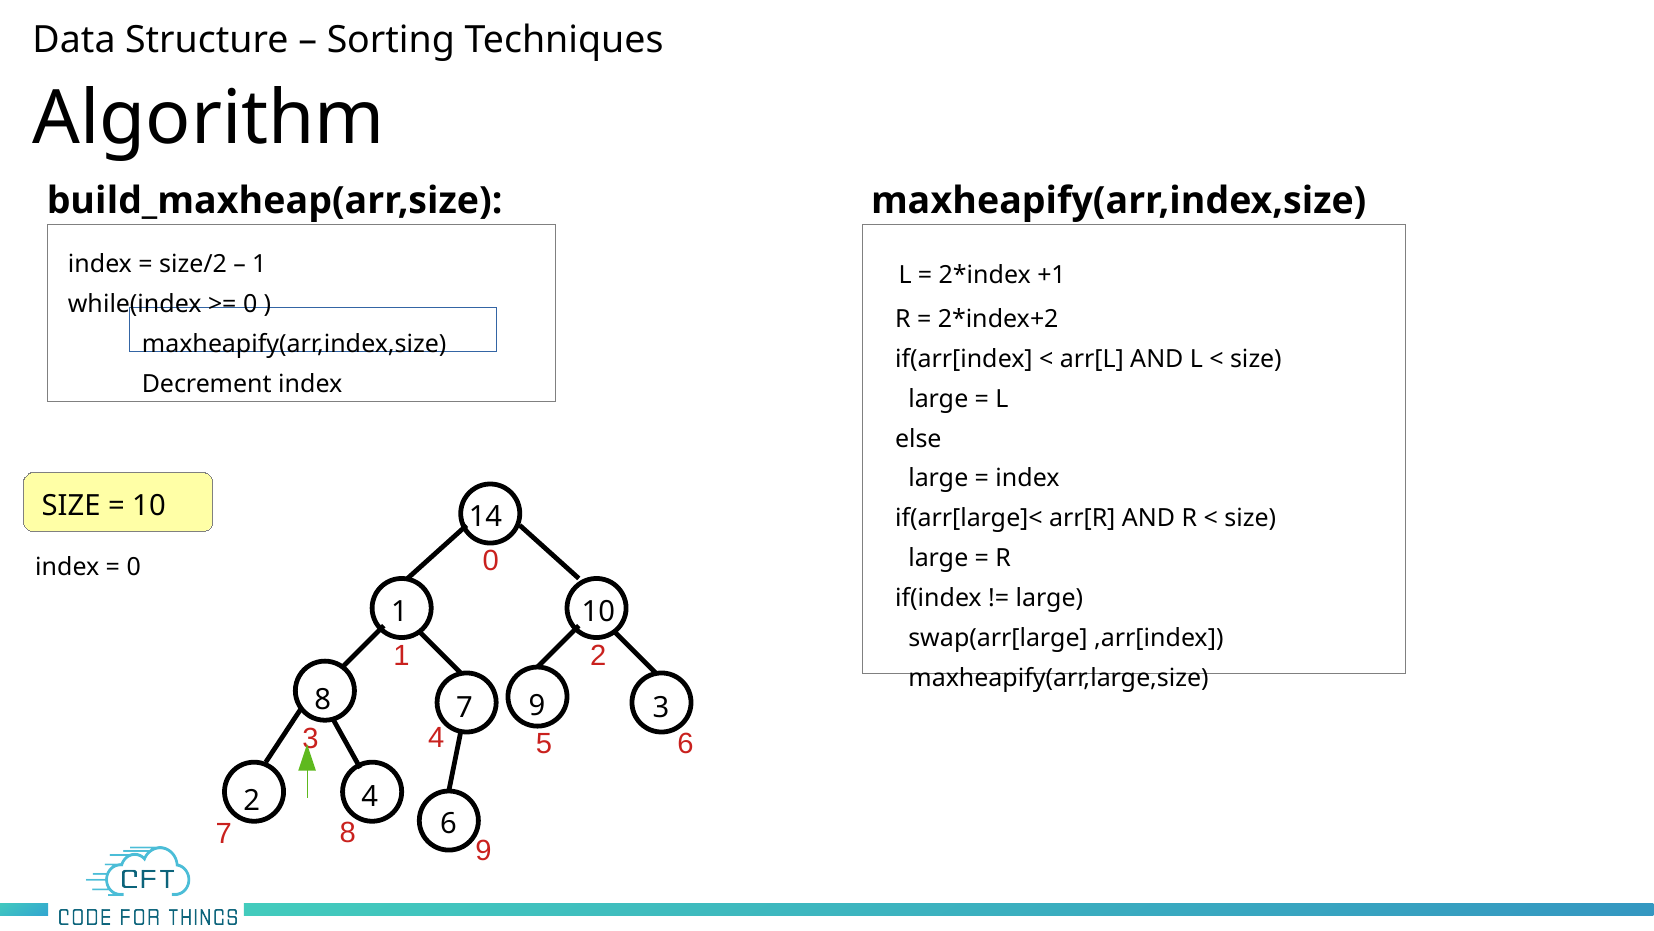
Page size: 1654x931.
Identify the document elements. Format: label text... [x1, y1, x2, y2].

text_box 6 [662, 719, 709, 768]
text_box 3 [287, 714, 334, 763]
text_box [295, 676, 299, 705]
text_box [450, 672, 484, 678]
text_box [371, 818, 386, 822]
text_box [562, 680, 568, 714]
text_box 7 [200, 809, 247, 857]
text_box 1 [378, 631, 425, 680]
text_box [490, 684, 497, 721]
text_box [224, 777, 228, 806]
text_box L = 2*index +1 R = 2*index+2 if(arr[index] < arr[L] AND L < size) large = L else large = index if(arr[large]< arr[R] AND R < size) large = R if(index != large) swap(arr[large] ,arr[index]) maxheapify(arr,large,size) [874, 236, 1371, 647]
text_box [631, 686, 637, 719]
text_box [342, 778, 346, 806]
text_box [646, 728, 662, 733]
text_box 8 [299, 671, 348, 721]
text_box [582, 578, 611, 582]
text_box [395, 773, 402, 811]
text_box 7 [441, 678, 490, 728]
text_box [232, 762, 276, 772]
text_box 10 [566, 582, 634, 632]
text_box [862, 224, 1406, 674]
text_box 0 [467, 536, 514, 585]
text_box 4 [346, 768, 395, 818]
text_box 2 [575, 631, 622, 680]
title Data Structure – Sorting Techniques Algorithm [32, 12, 1184, 166]
text_box [474, 805, 479, 837]
text_box [432, 845, 466, 851]
text_box [302, 661, 347, 671]
text_box 9 [513, 677, 562, 727]
text_box [460, 728, 482, 733]
text_box [507, 680, 513, 714]
picture [59, 846, 237, 925]
text_box [515, 667, 560, 677]
text_box 9 [460, 826, 507, 875]
text_box [362, 762, 390, 768]
text_box 6 [425, 795, 474, 845]
text_box 3 [287, 714, 293, 724]
text_box [277, 773, 284, 811]
text_box 8 [324, 808, 371, 857]
text_box [387, 578, 416, 582]
text_box 14 [446, 488, 532, 538]
text_box [348, 672, 355, 710]
text_box 3 [637, 678, 686, 728]
text_box [372, 593, 376, 623]
text_box 1 [376, 582, 443, 632]
text_box maxheapify(arr,index,size) [856, 166, 1571, 225]
text_box SIZE = 10 [26, 476, 207, 526]
text_box 4 [413, 713, 460, 762]
text_box [433, 791, 464, 795]
text_box [47, 224, 556, 402]
text_box [645, 672, 678, 678]
text_box [686, 686, 692, 719]
text_box [437, 687, 441, 713]
text_box index = 0 [0, 541, 186, 591]
text_box 5 [521, 719, 567, 768]
text_box [475, 483, 506, 488]
text_box build_maxheap(arr,size): [32, 165, 650, 225]
text_box index = size/2 – 1 while(index >= 0 ) maxheapify(arr,index,size) Decrement index [53, 238, 508, 402]
text_box 2 [228, 772, 277, 822]
text_box [419, 803, 425, 838]
text_box [23, 472, 213, 532]
